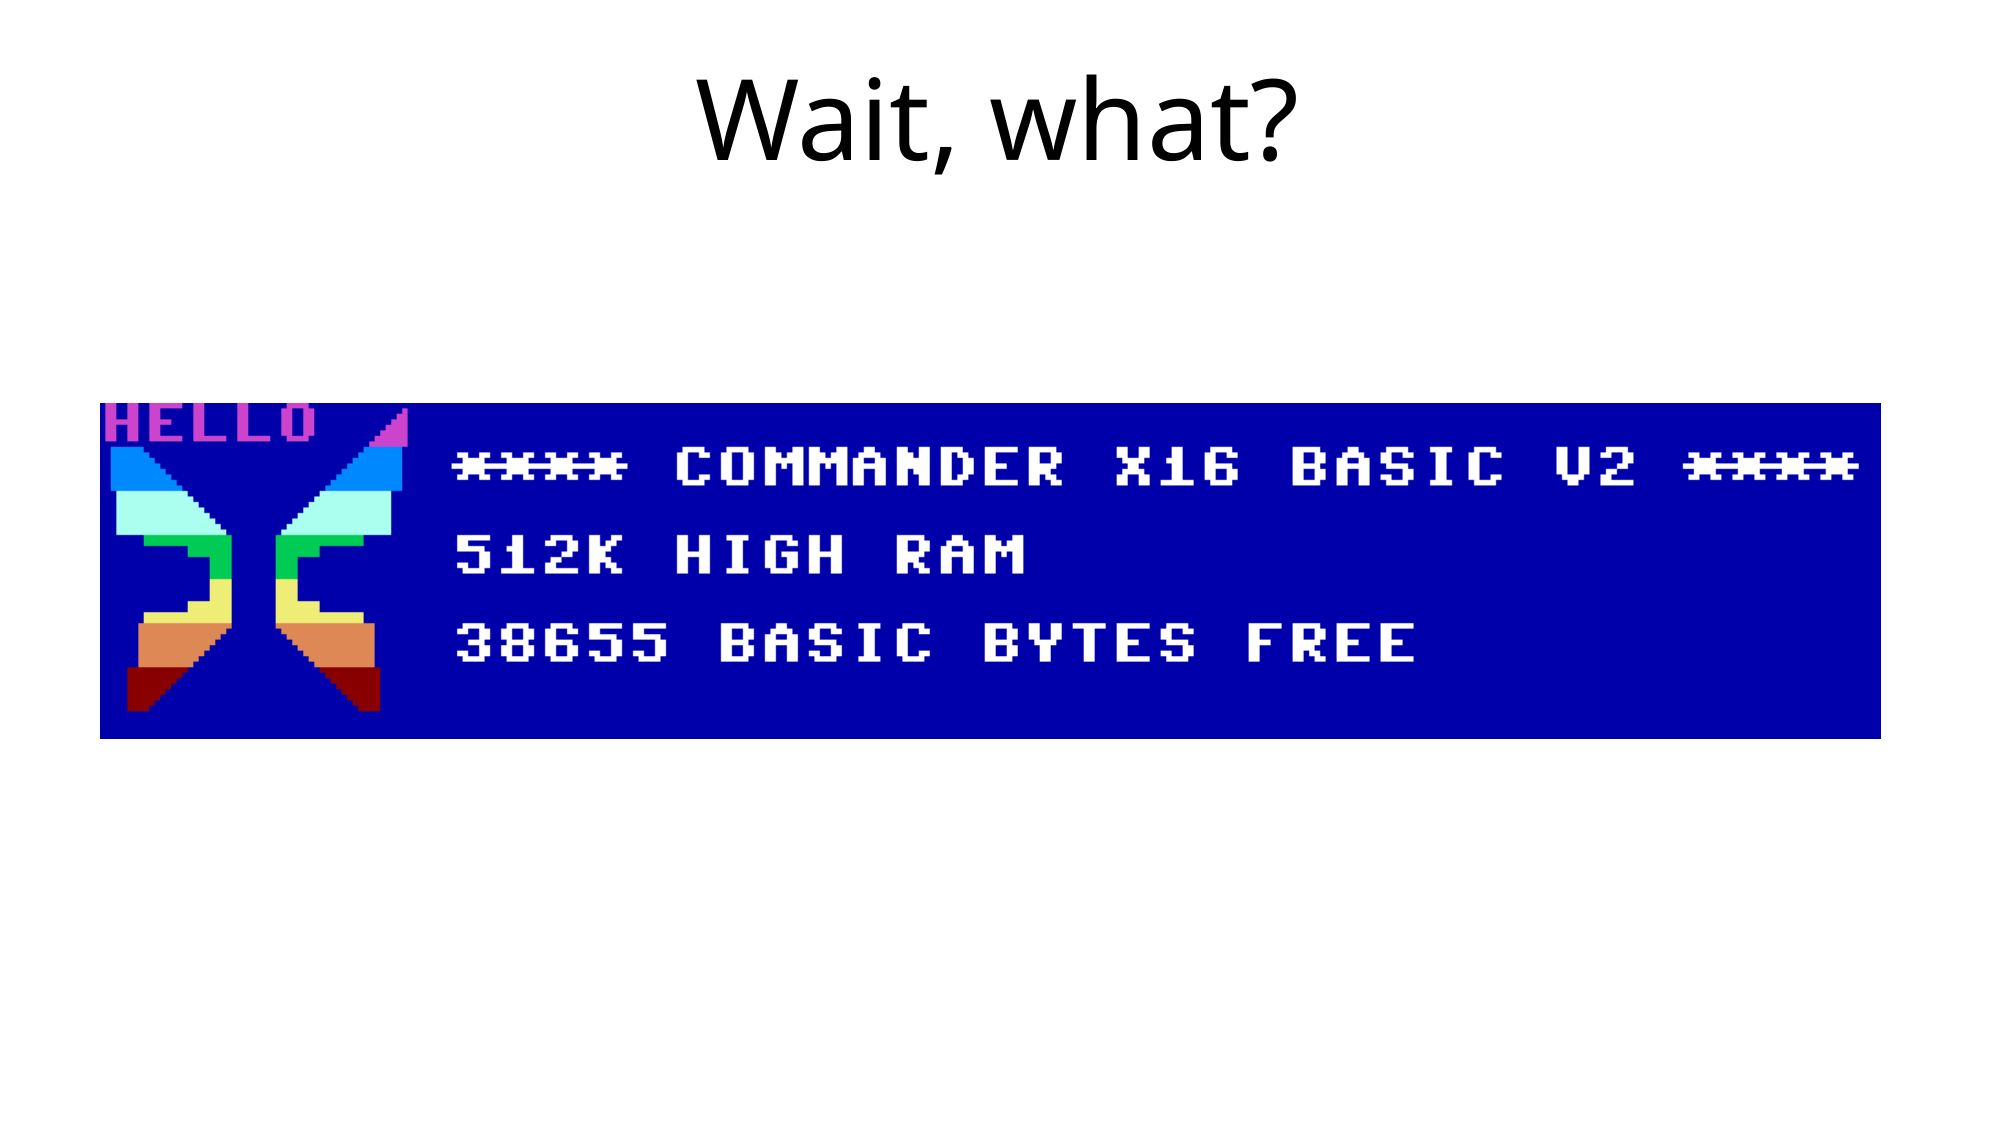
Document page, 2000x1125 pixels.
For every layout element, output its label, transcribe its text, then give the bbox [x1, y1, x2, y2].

picture [100, 403, 1881, 739]
title Wait, what? [135, 45, 1861, 203]
